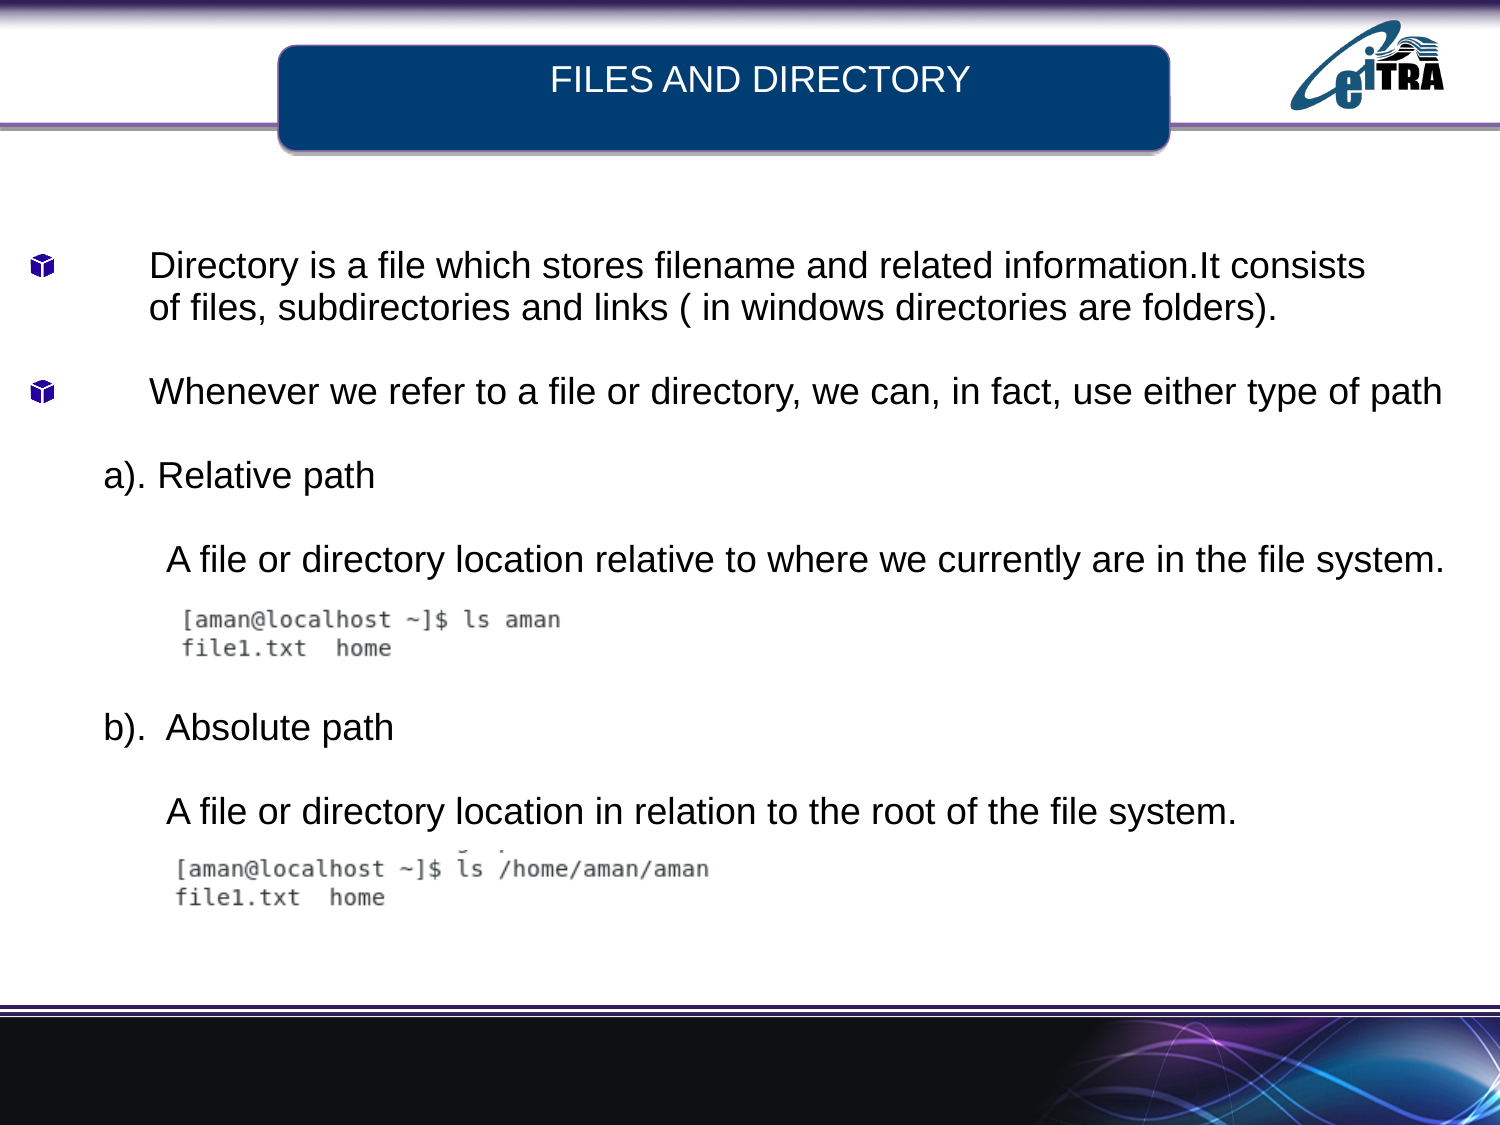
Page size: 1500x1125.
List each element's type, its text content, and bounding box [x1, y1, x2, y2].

text_box FILES AND DIRECTORY [278, 45, 1170, 151]
picture [173, 850, 721, 916]
text_box Directory is a file which stores filename and related information.It consists of files, subdirectories and links ( in windows directories are folders). Whenever we refer to a file or directory, we can, in fact, use either type of path a). Relative path A file or directory location relative to where we currently are in the file system. b). Absolute path A file or directory location in relation to the root of the file system. [15, 195, 1471, 999]
picture [0, 1005, 1500, 1125]
picture [181, 607, 571, 661]
picture [0, 0, 1500, 146]
